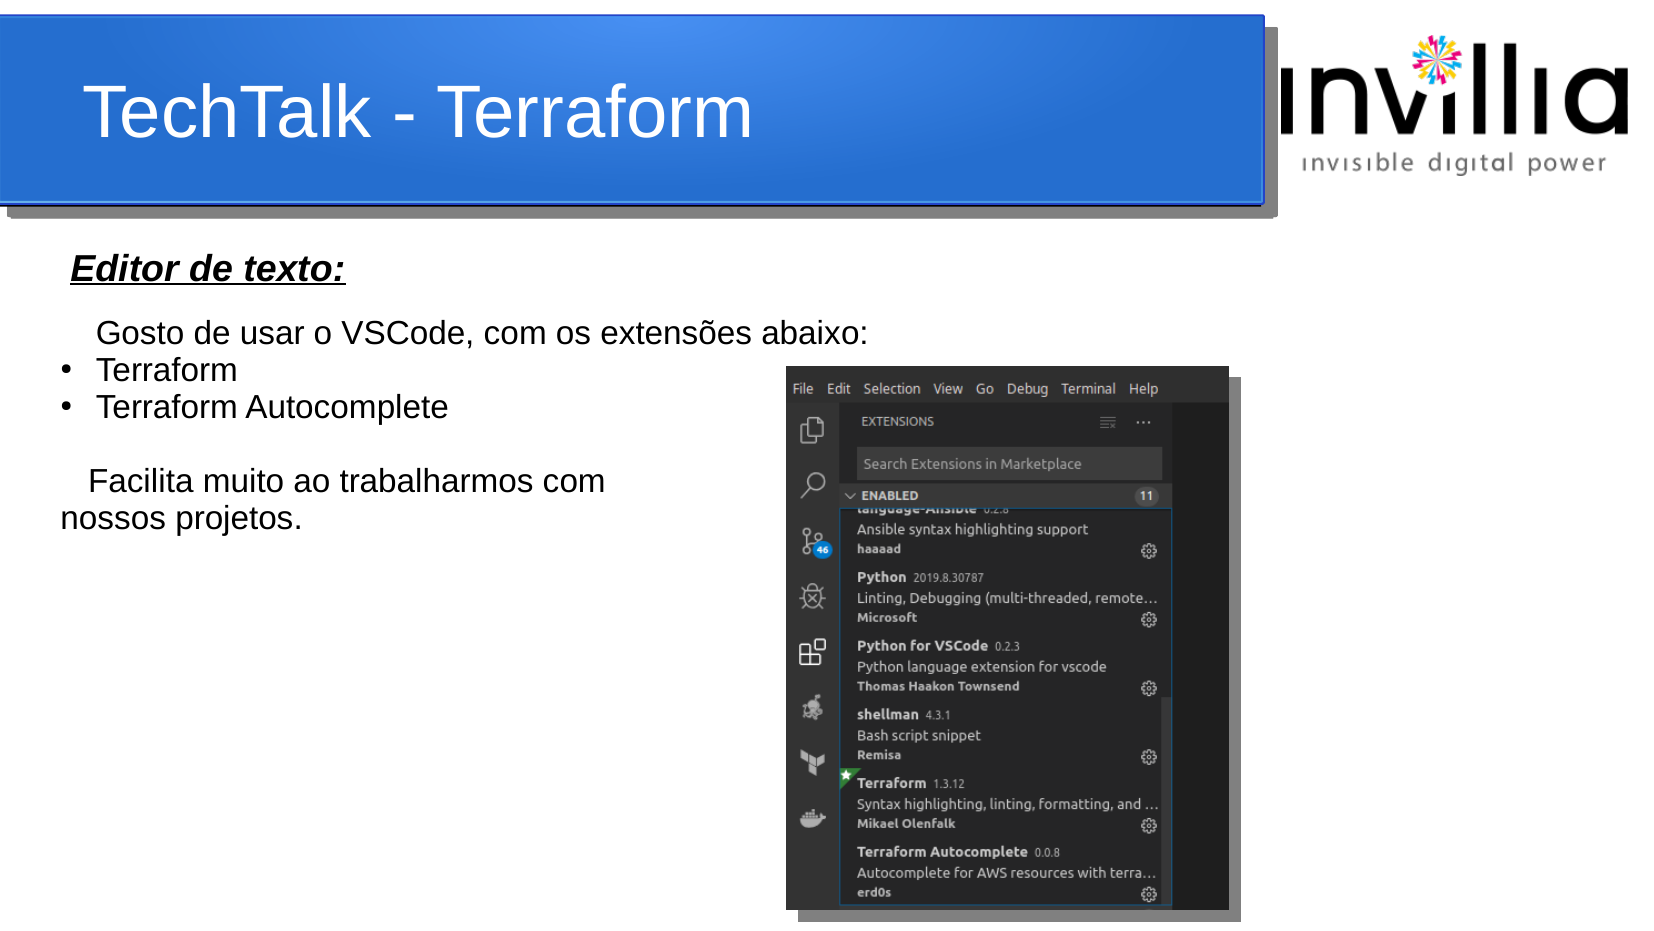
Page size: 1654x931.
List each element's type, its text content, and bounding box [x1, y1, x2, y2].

picture [1281, 35, 1629, 176]
picture [786, 366, 1229, 910]
text_box Editor de texto: [55, 239, 993, 339]
text_box Gosto de usar o VSCode, com os extensões abaixo: Terraform Terraform Autocomplete Facilita muito ao trabalharmos com nossos projetos. [45, 307, 1452, 545]
title TechTalk - Terraform [82, 35, 1235, 189]
